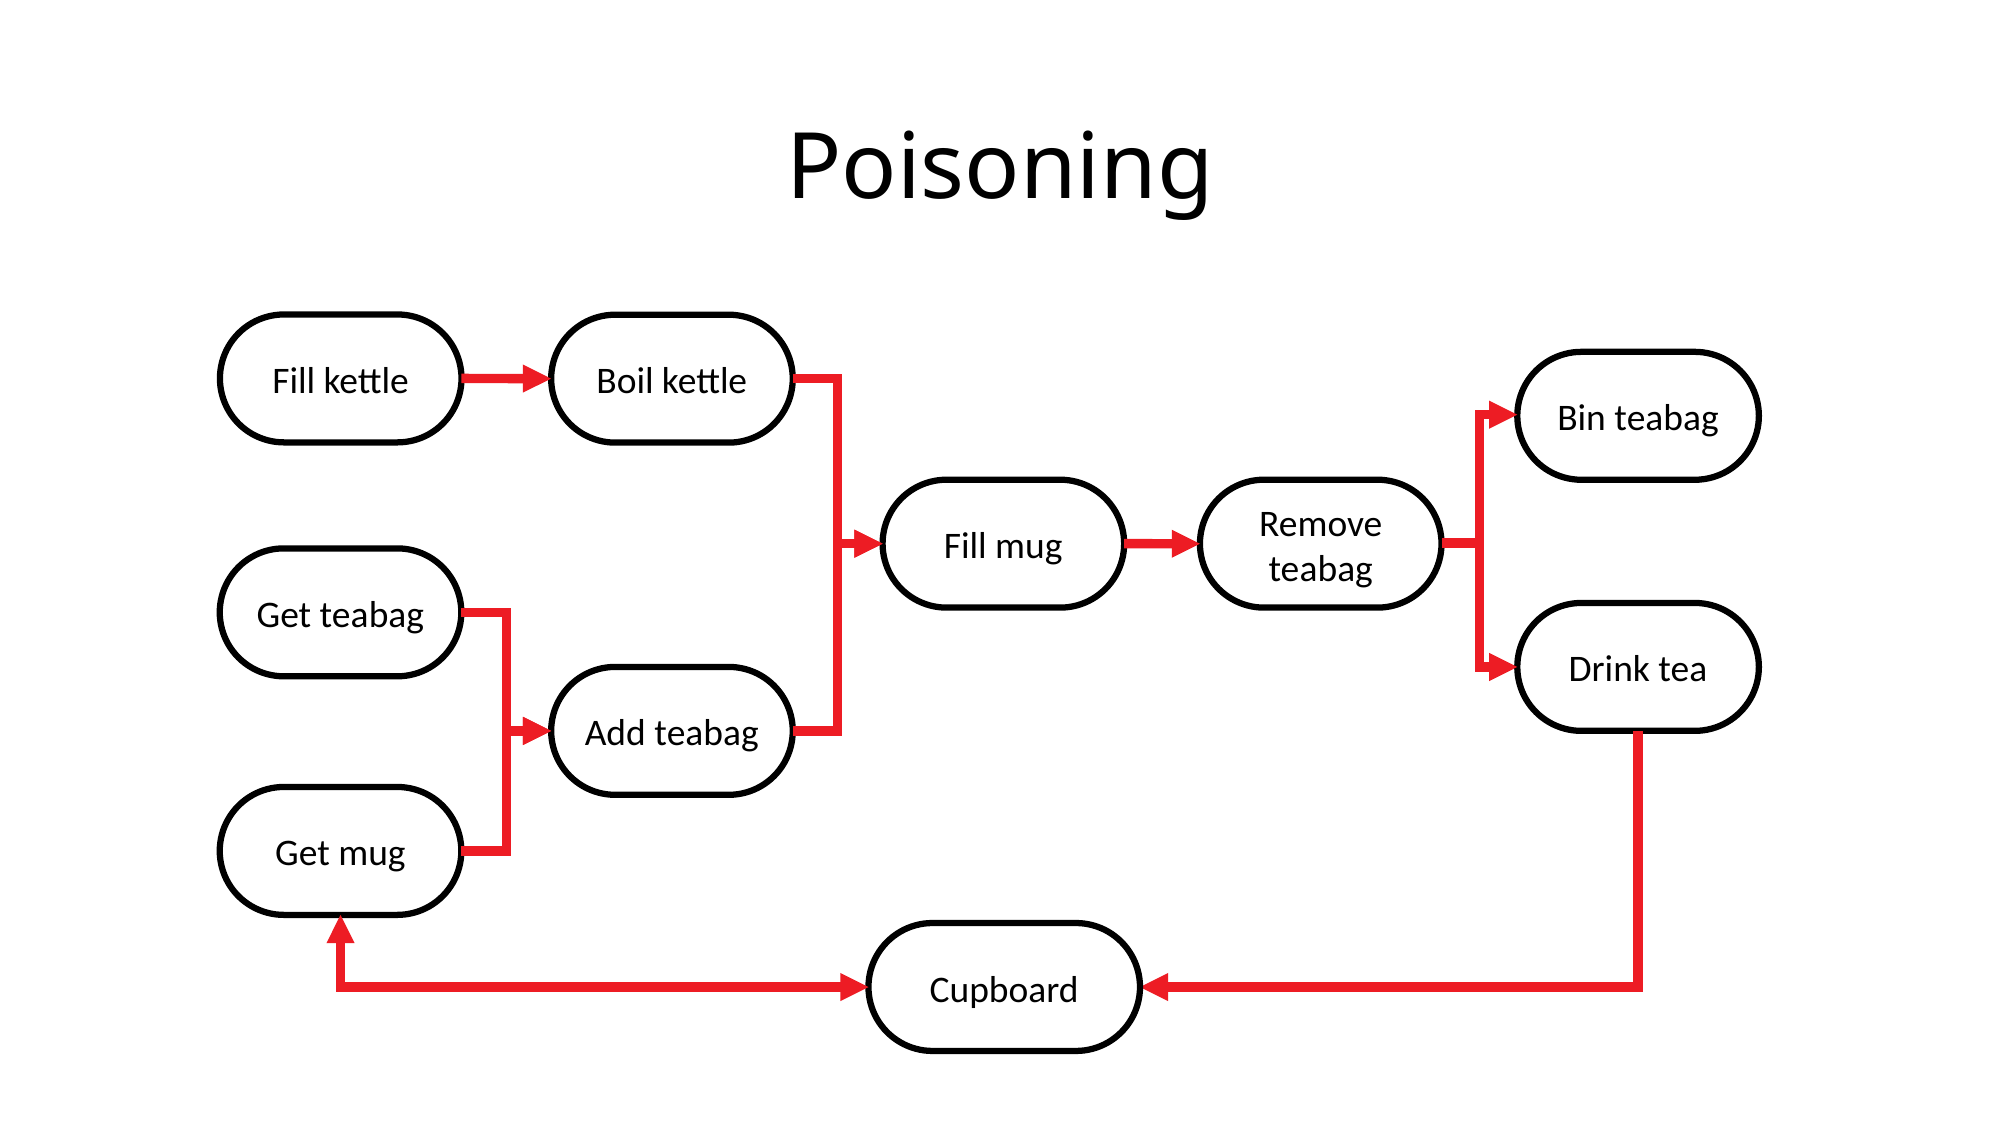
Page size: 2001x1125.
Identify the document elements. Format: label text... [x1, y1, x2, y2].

text_box Cupboard [868, 923, 1141, 1051]
text_box Bin teabag [1517, 351, 1759, 480]
text_box Drink tea [1517, 602, 1759, 731]
text_box Fill mug [882, 479, 1124, 608]
text_box Get teabag [219, 548, 462, 677]
text_box Get mug [219, 786, 462, 915]
text_box Fill kettle [219, 314, 462, 443]
text_box Remove teabag [1199, 479, 1442, 608]
text_box Boil kettle [551, 314, 793, 443]
text_box Add teabag [551, 666, 793, 795]
title Poisoning [137, 59, 1863, 278]
